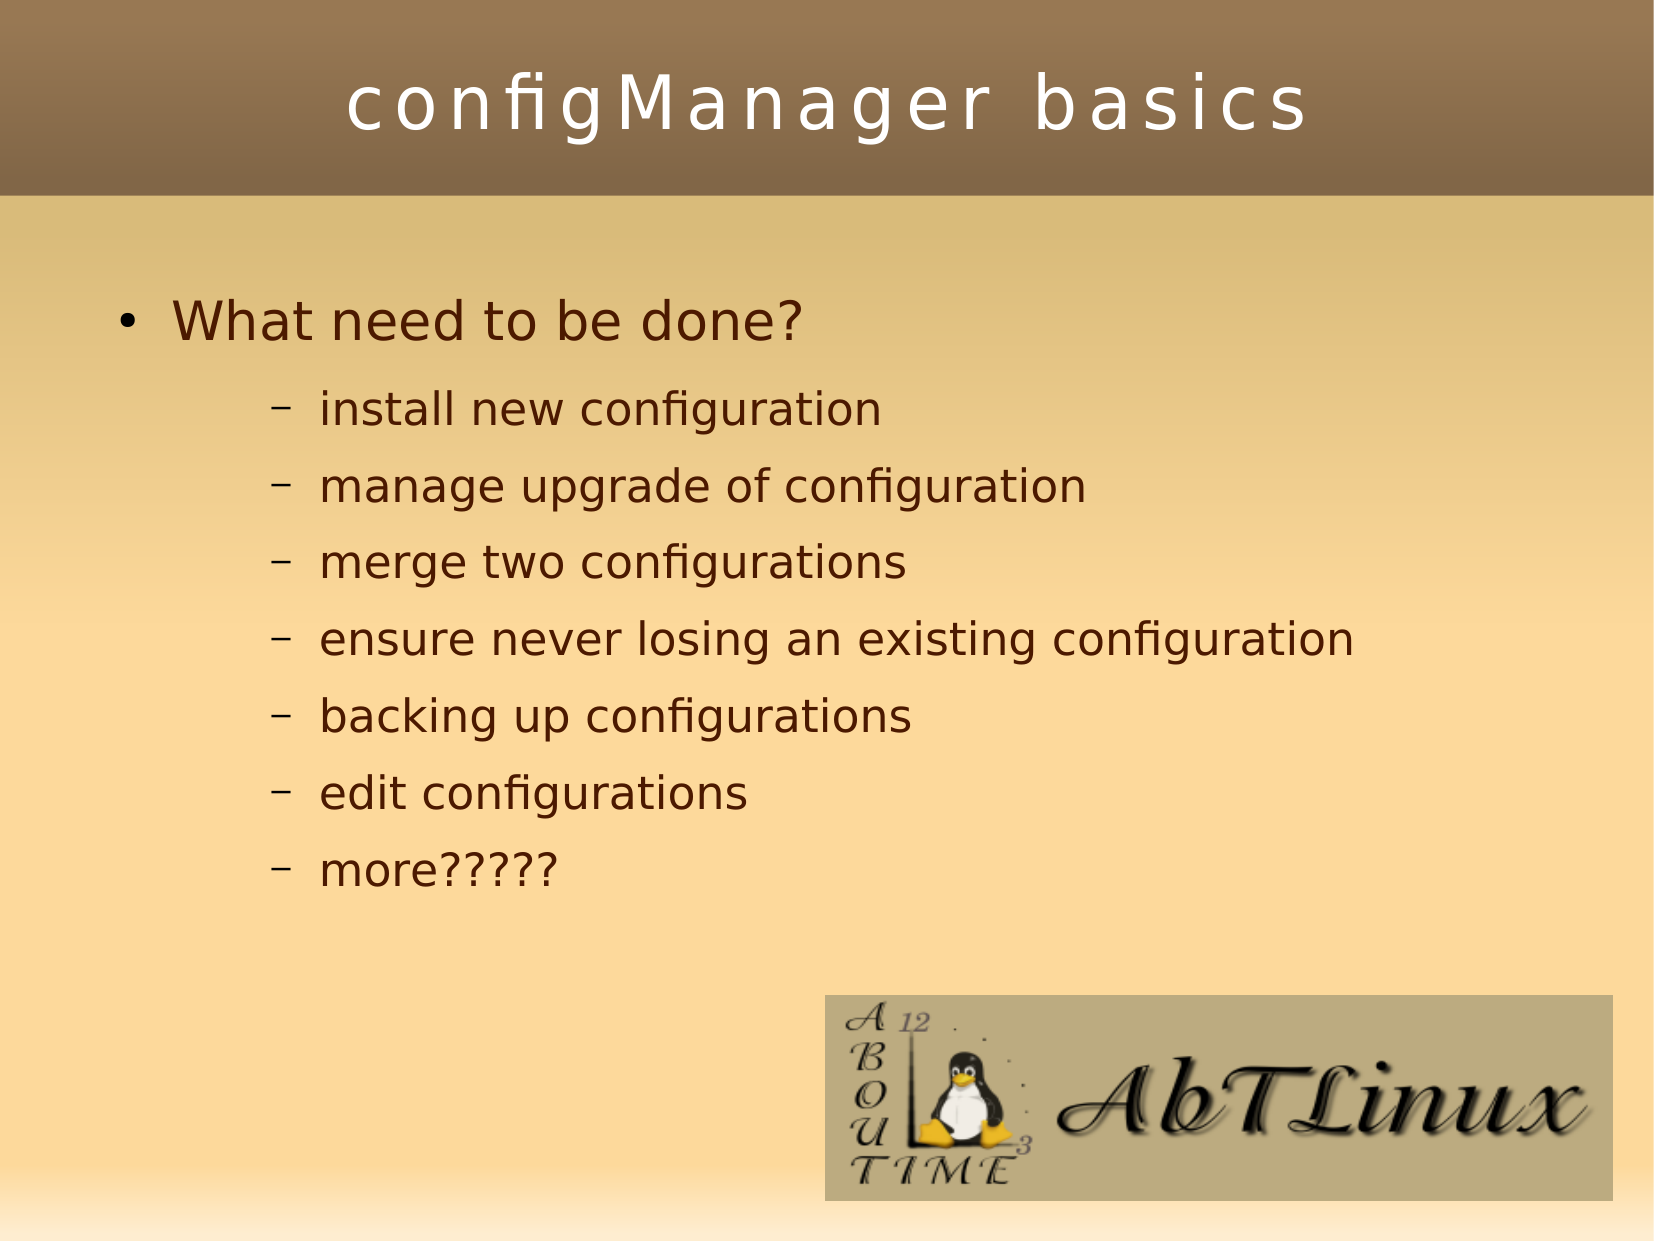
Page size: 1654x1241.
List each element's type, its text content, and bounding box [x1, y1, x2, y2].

list What need to be done? install new configuration manage upgrade of configuration merge two configurations ensure never losing an existing configuration backing up configurations edit configurations more????? [82, 290, 1571, 1109]
title configManager basics [59, 29, 1595, 178]
picture [0, 0, 1654, 1241]
